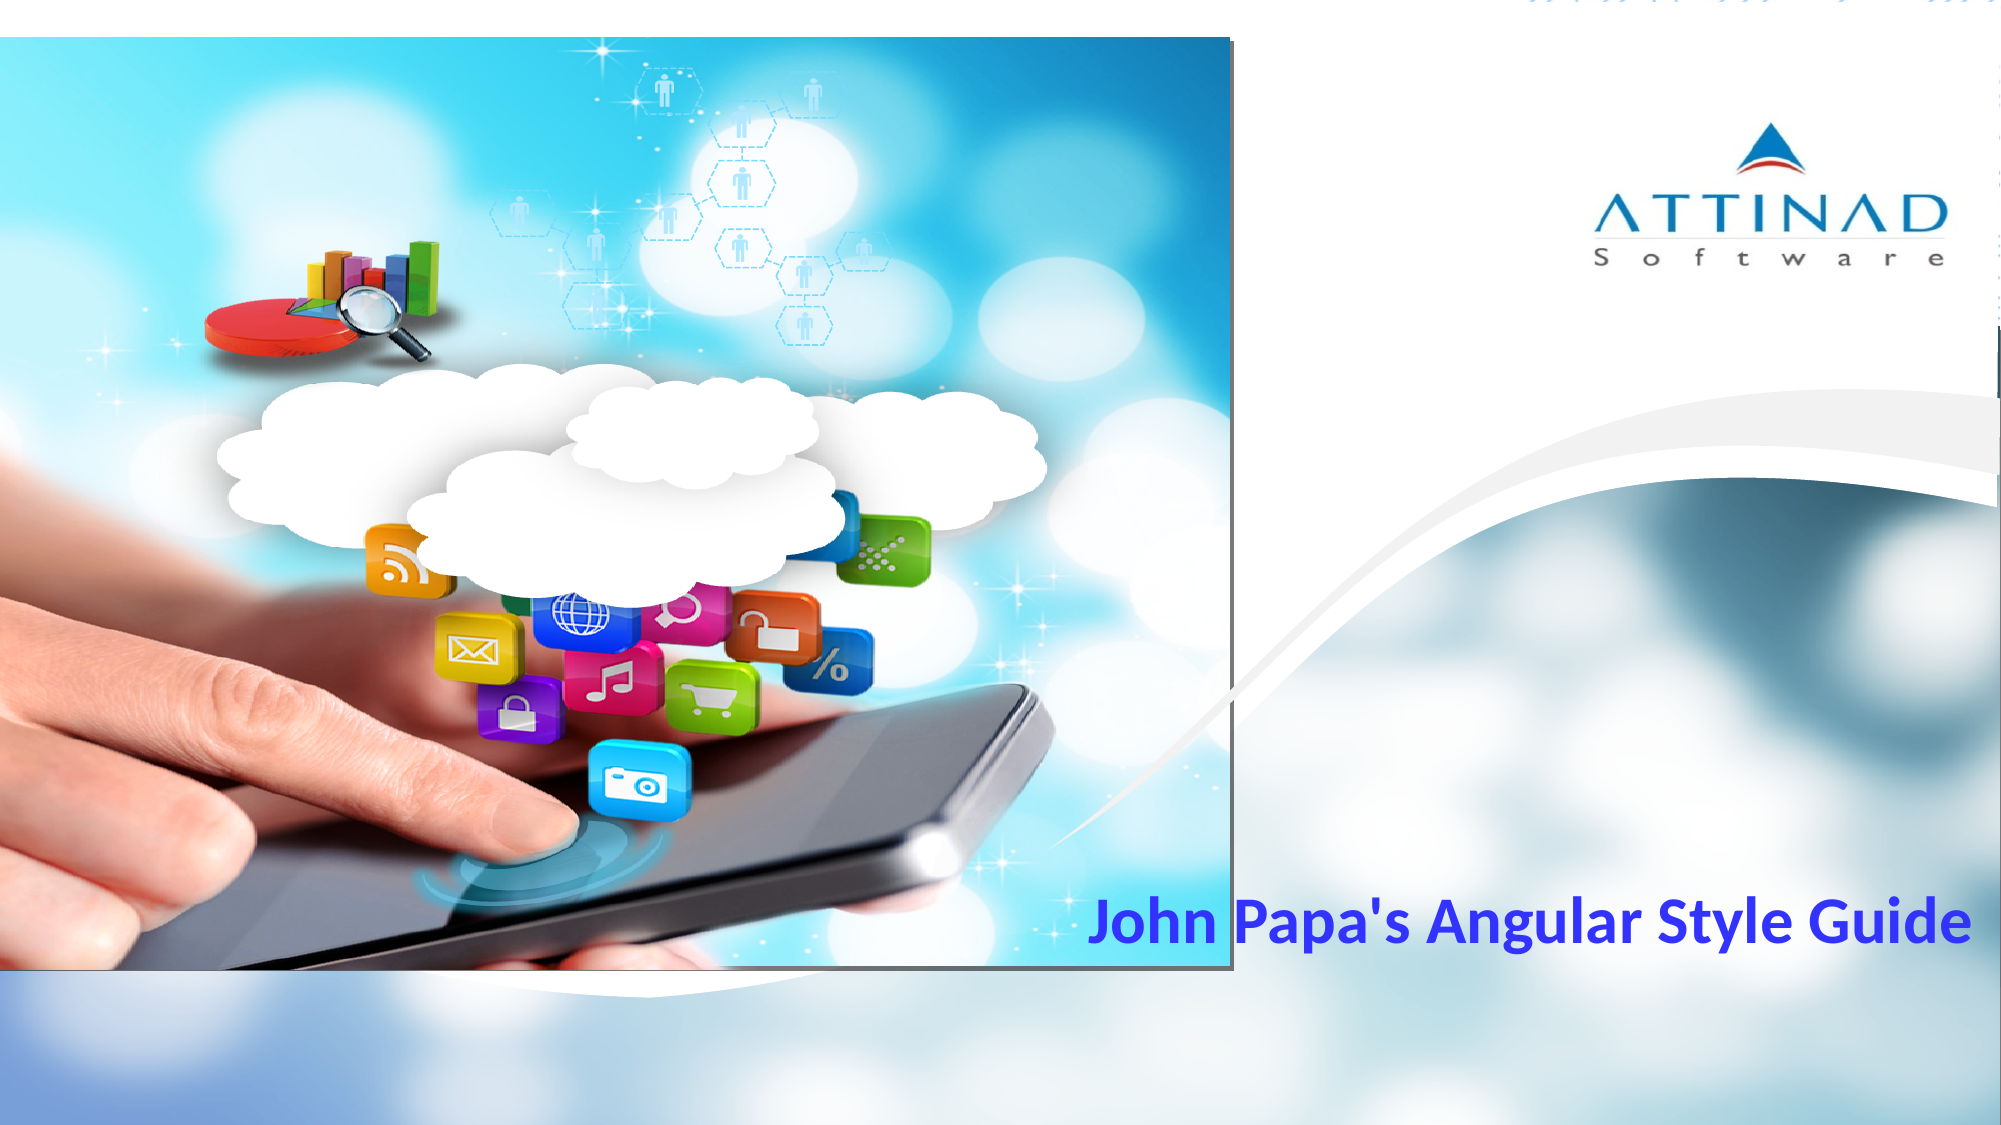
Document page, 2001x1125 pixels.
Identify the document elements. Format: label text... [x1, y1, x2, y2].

picture [1582, 109, 1961, 242]
picture [1879, 244, 1901, 270]
picture [1925, 244, 1945, 270]
picture [1833, 244, 1855, 270]
picture [1779, 244, 1809, 270]
picture [1689, 244, 1709, 270]
picture [1733, 244, 1755, 270]
title John Papa's Angular Style Guide [397, 876, 1974, 958]
picture [1582, 244, 1615, 270]
picture [1639, 244, 1665, 270]
picture [0, 0, 2001, 1125]
